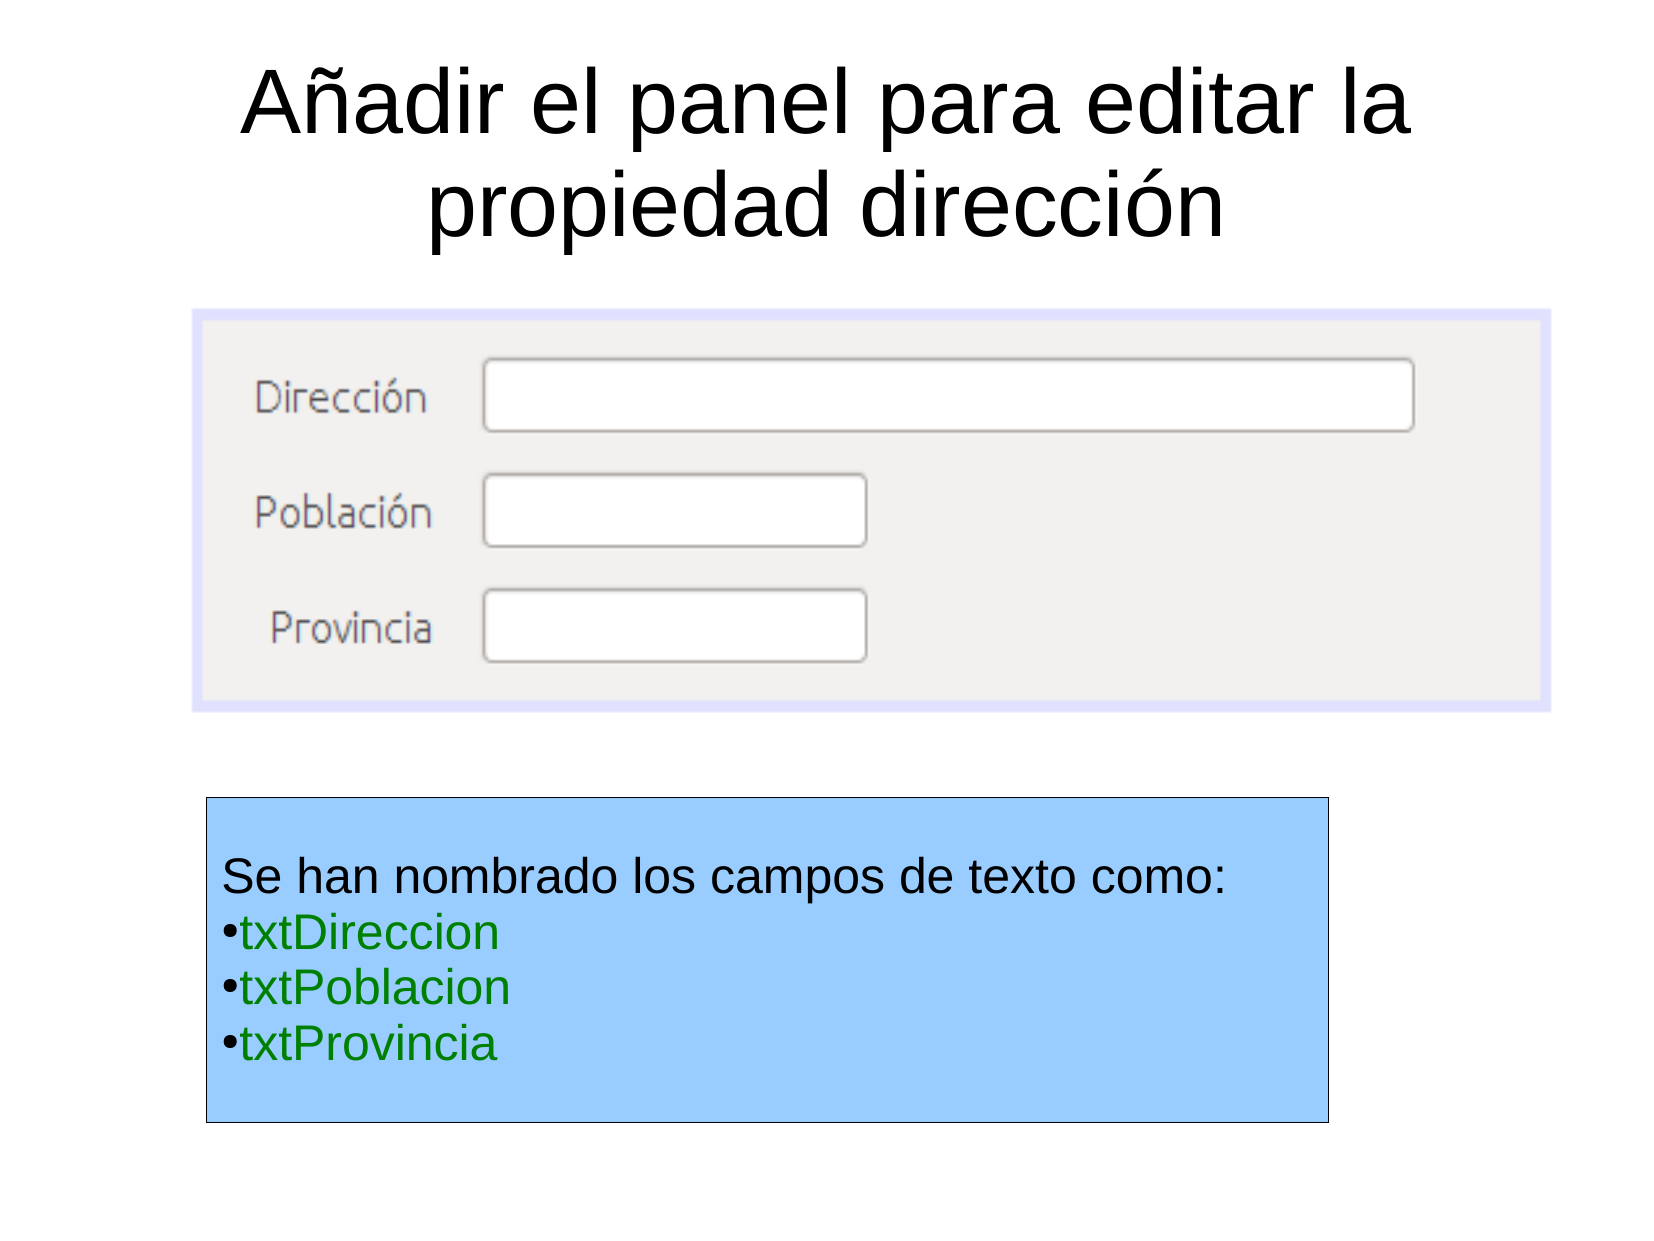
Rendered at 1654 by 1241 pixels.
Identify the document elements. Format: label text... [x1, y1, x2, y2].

text_box Se han nombrado los campos de texto como: txtDireccion txtPoblacion txtProvincia [206, 797, 1329, 1123]
picture [177, 301, 1565, 739]
title Añadir el panel para editar la propiedad dirección [82, 50, 1571, 256]
